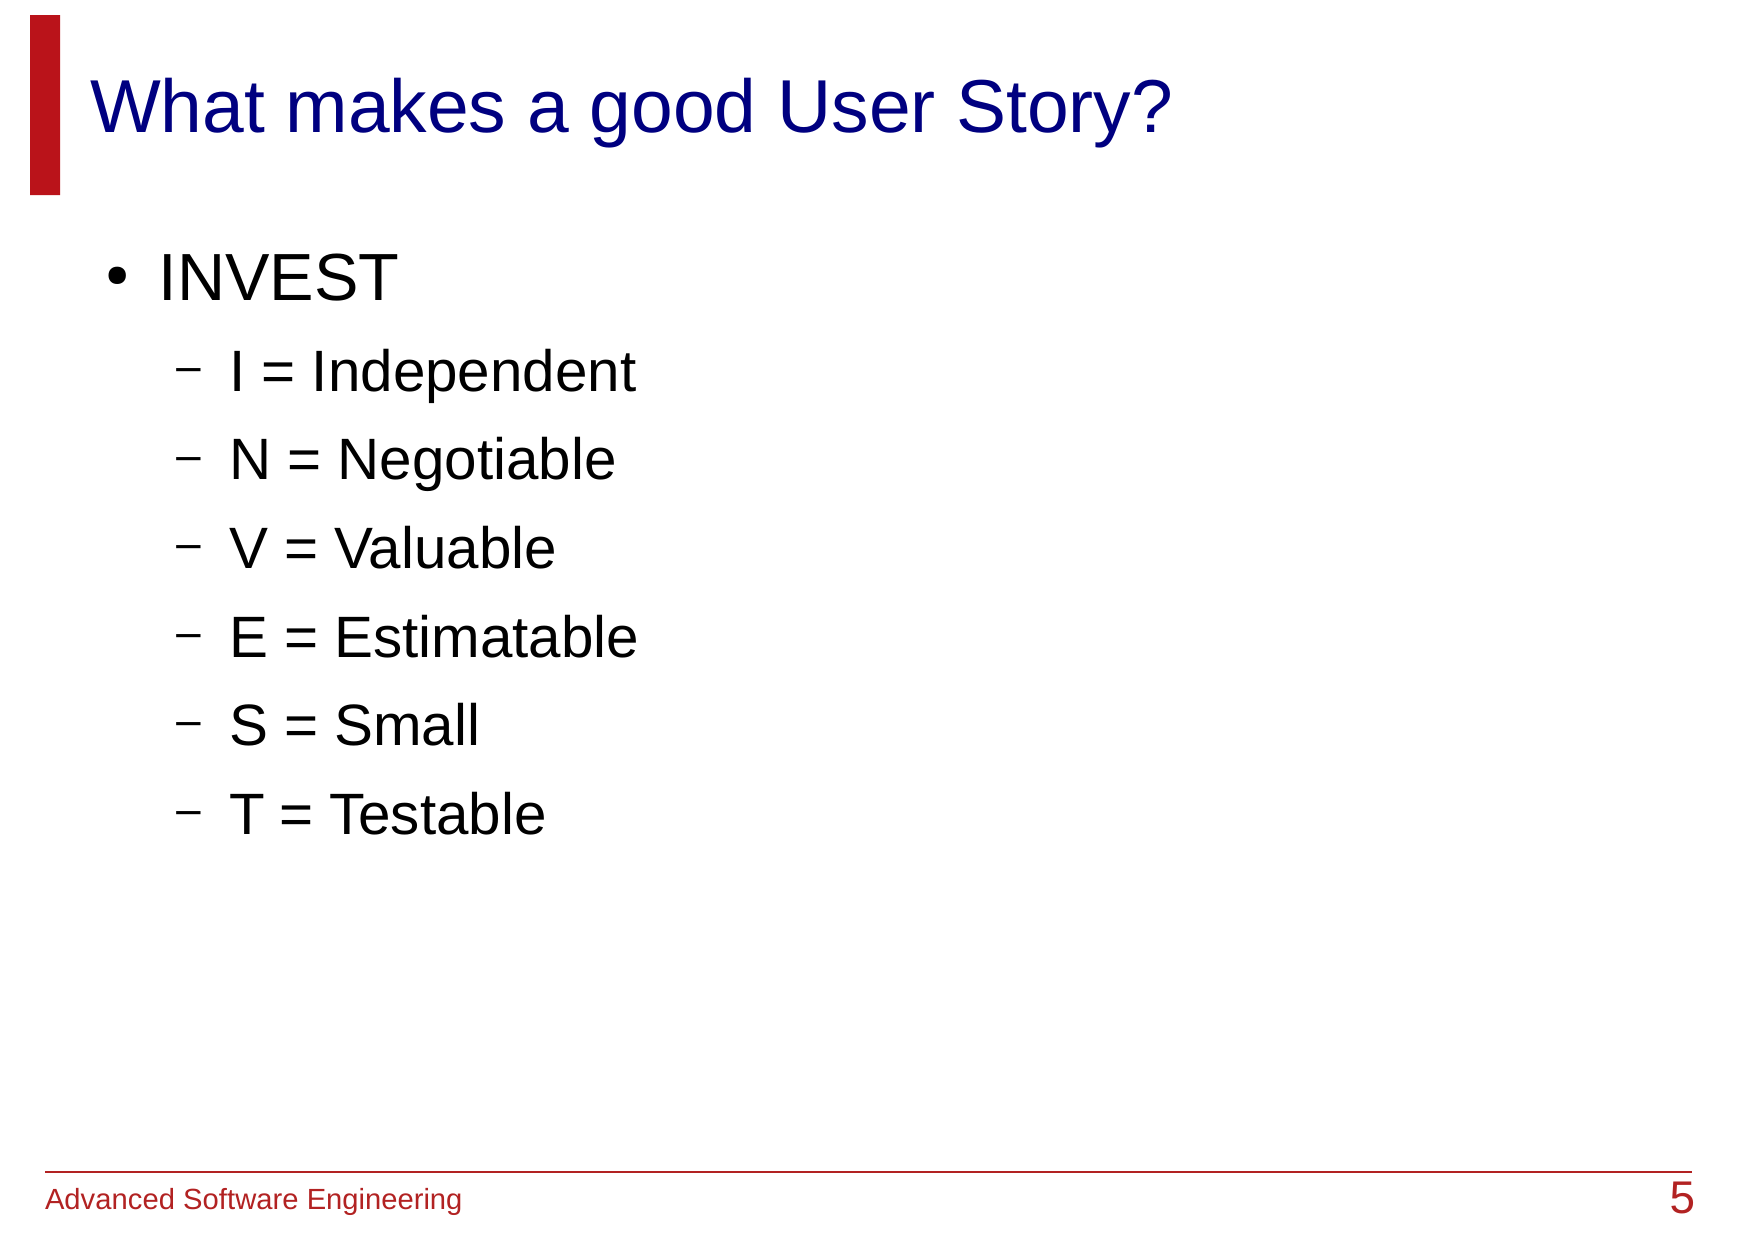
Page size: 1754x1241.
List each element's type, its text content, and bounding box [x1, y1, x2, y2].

list INVEST I = Independent N = Negotiable V = Valuable E = Estimatable S = Small T = Testable [87, 240, 1696, 1130]
title What makes a good User Story? [90, 17, 1696, 196]
